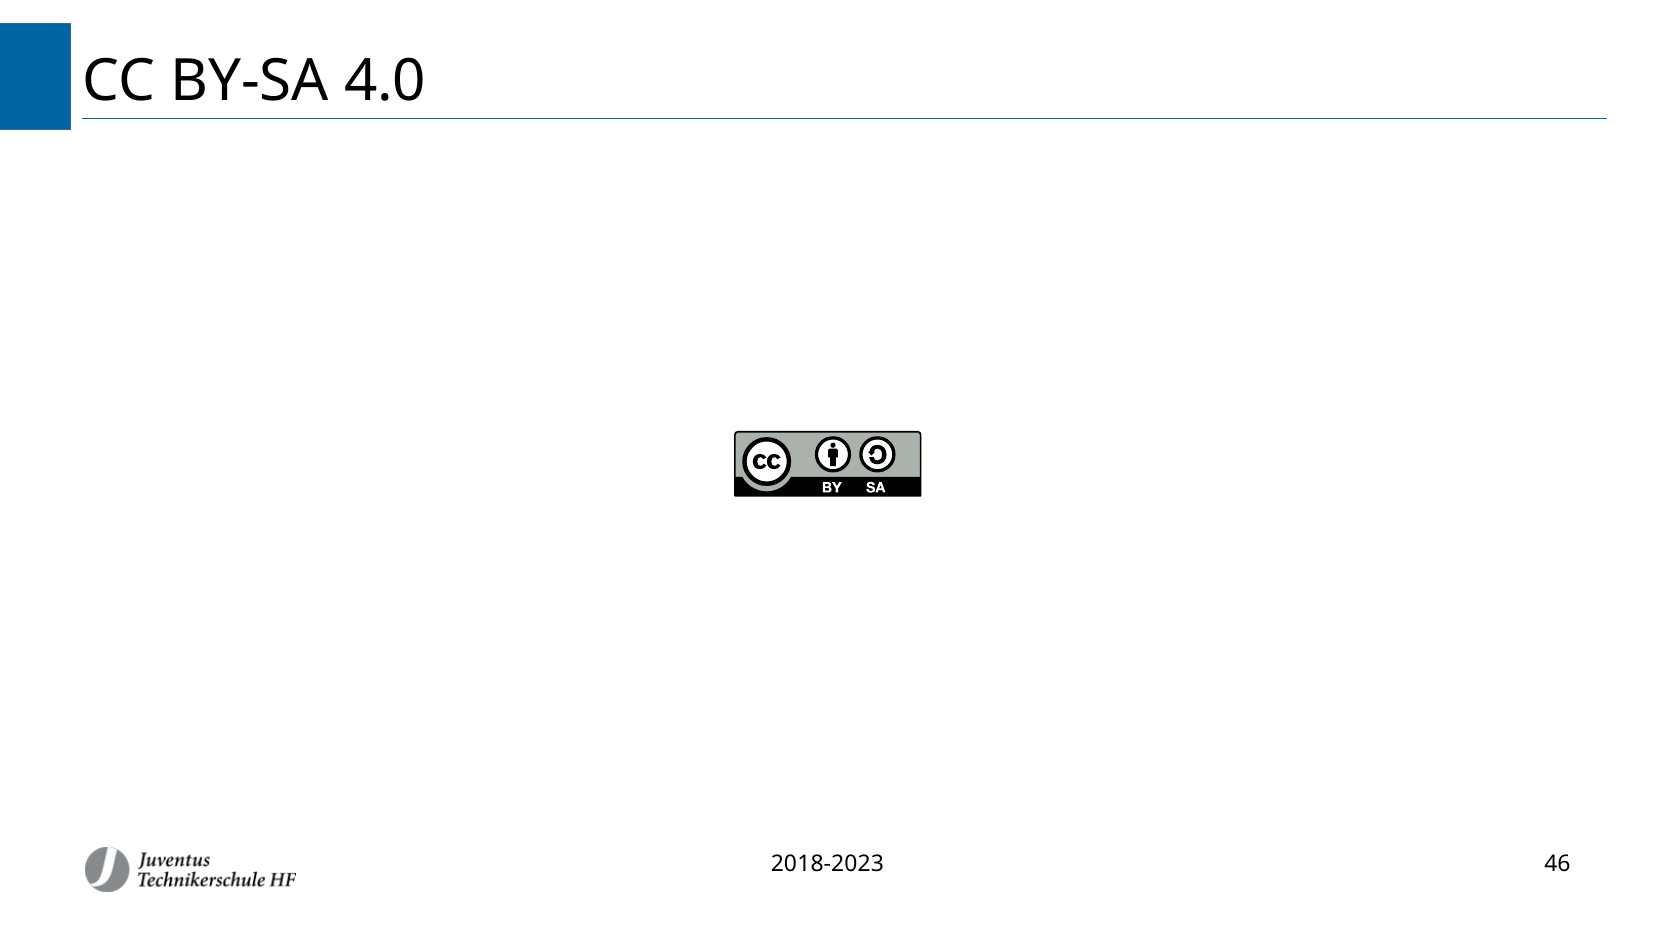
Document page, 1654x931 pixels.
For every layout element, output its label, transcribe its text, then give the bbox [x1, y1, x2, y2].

picture [85, 847, 296, 892]
title CC BY-SA 4.0 [82, 37, 1571, 119]
picture [734, 430, 922, 497]
